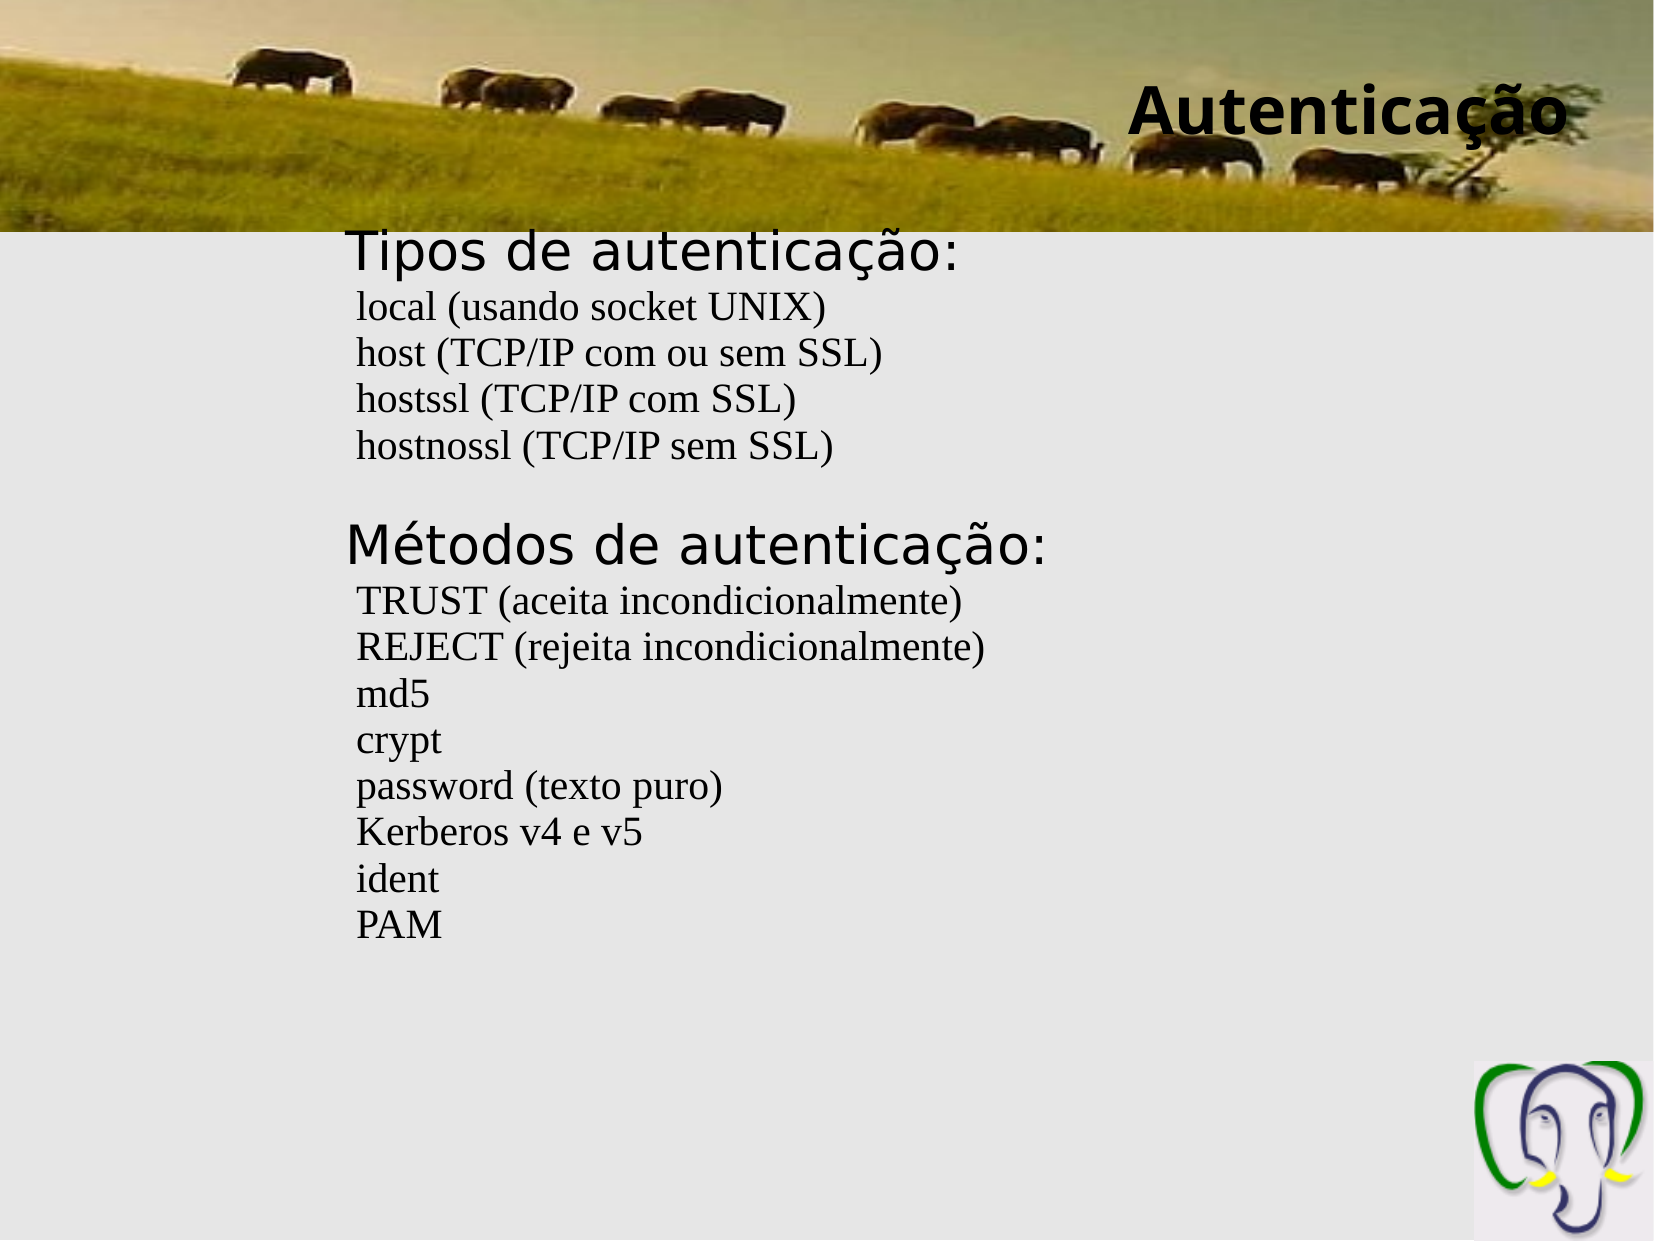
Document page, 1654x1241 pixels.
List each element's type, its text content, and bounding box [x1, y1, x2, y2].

text_box Tipos de autenticação: local (usando socket UNIX) host (TCP/IP com ou sem SSL) hostssl (TCP/IP com SSL) hostnossl (TCP/IP sem SSL) Métodos de autenticação: TRUST (aceita incondicionalmente) REJECT (rejeita incondicionalmente) md5 crypt password (texto puro) Kerberos v4 e v5 ident PAM [330, 212, 1571, 1197]
picture [1474, 1061, 1654, 1241]
text_box Autenticação [523, 55, 1585, 168]
picture [0, 0, 1654, 232]
